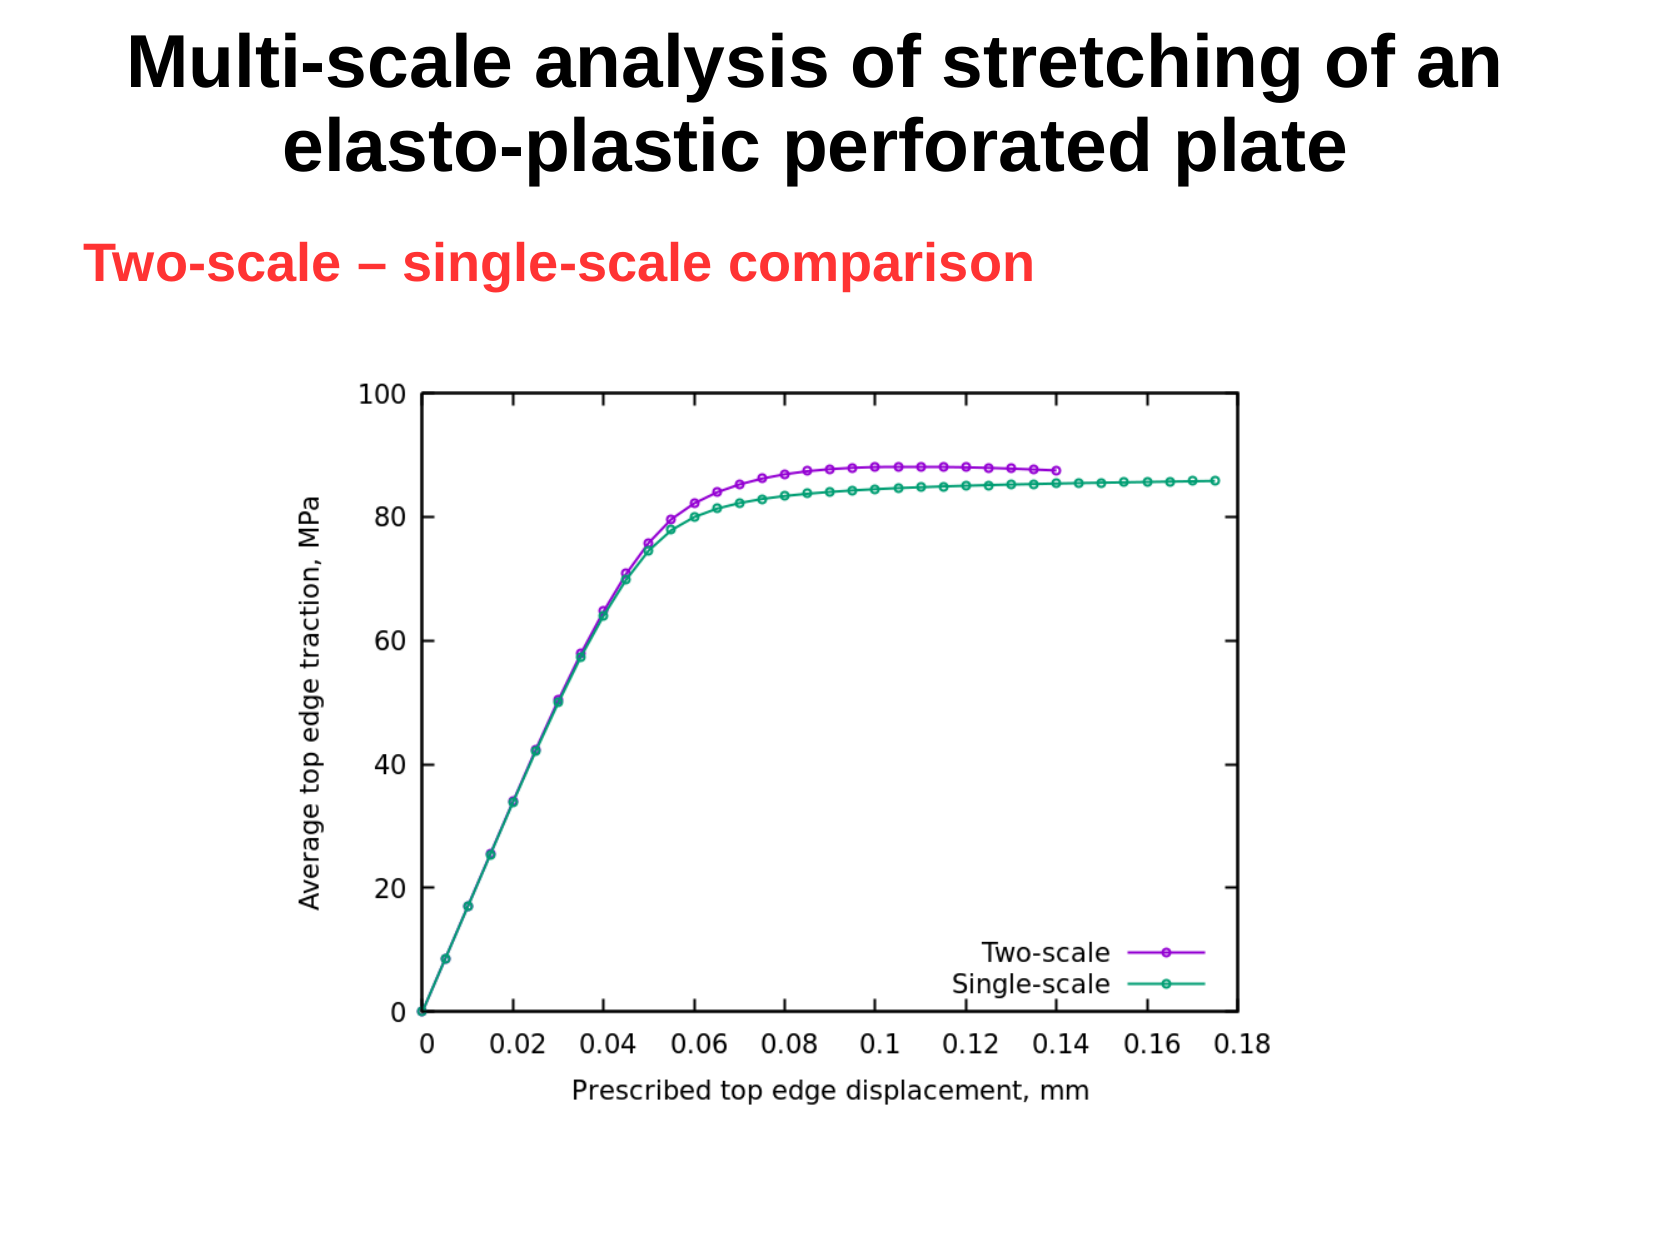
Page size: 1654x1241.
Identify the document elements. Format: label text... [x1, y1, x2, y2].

picture [285, 360, 1286, 1111]
text_box Two-scale – single-scale comparison [69, 225, 1141, 361]
title Multi-scale analysis of stretching of an elasto-plastic perforated plate [71, 0, 1561, 208]
